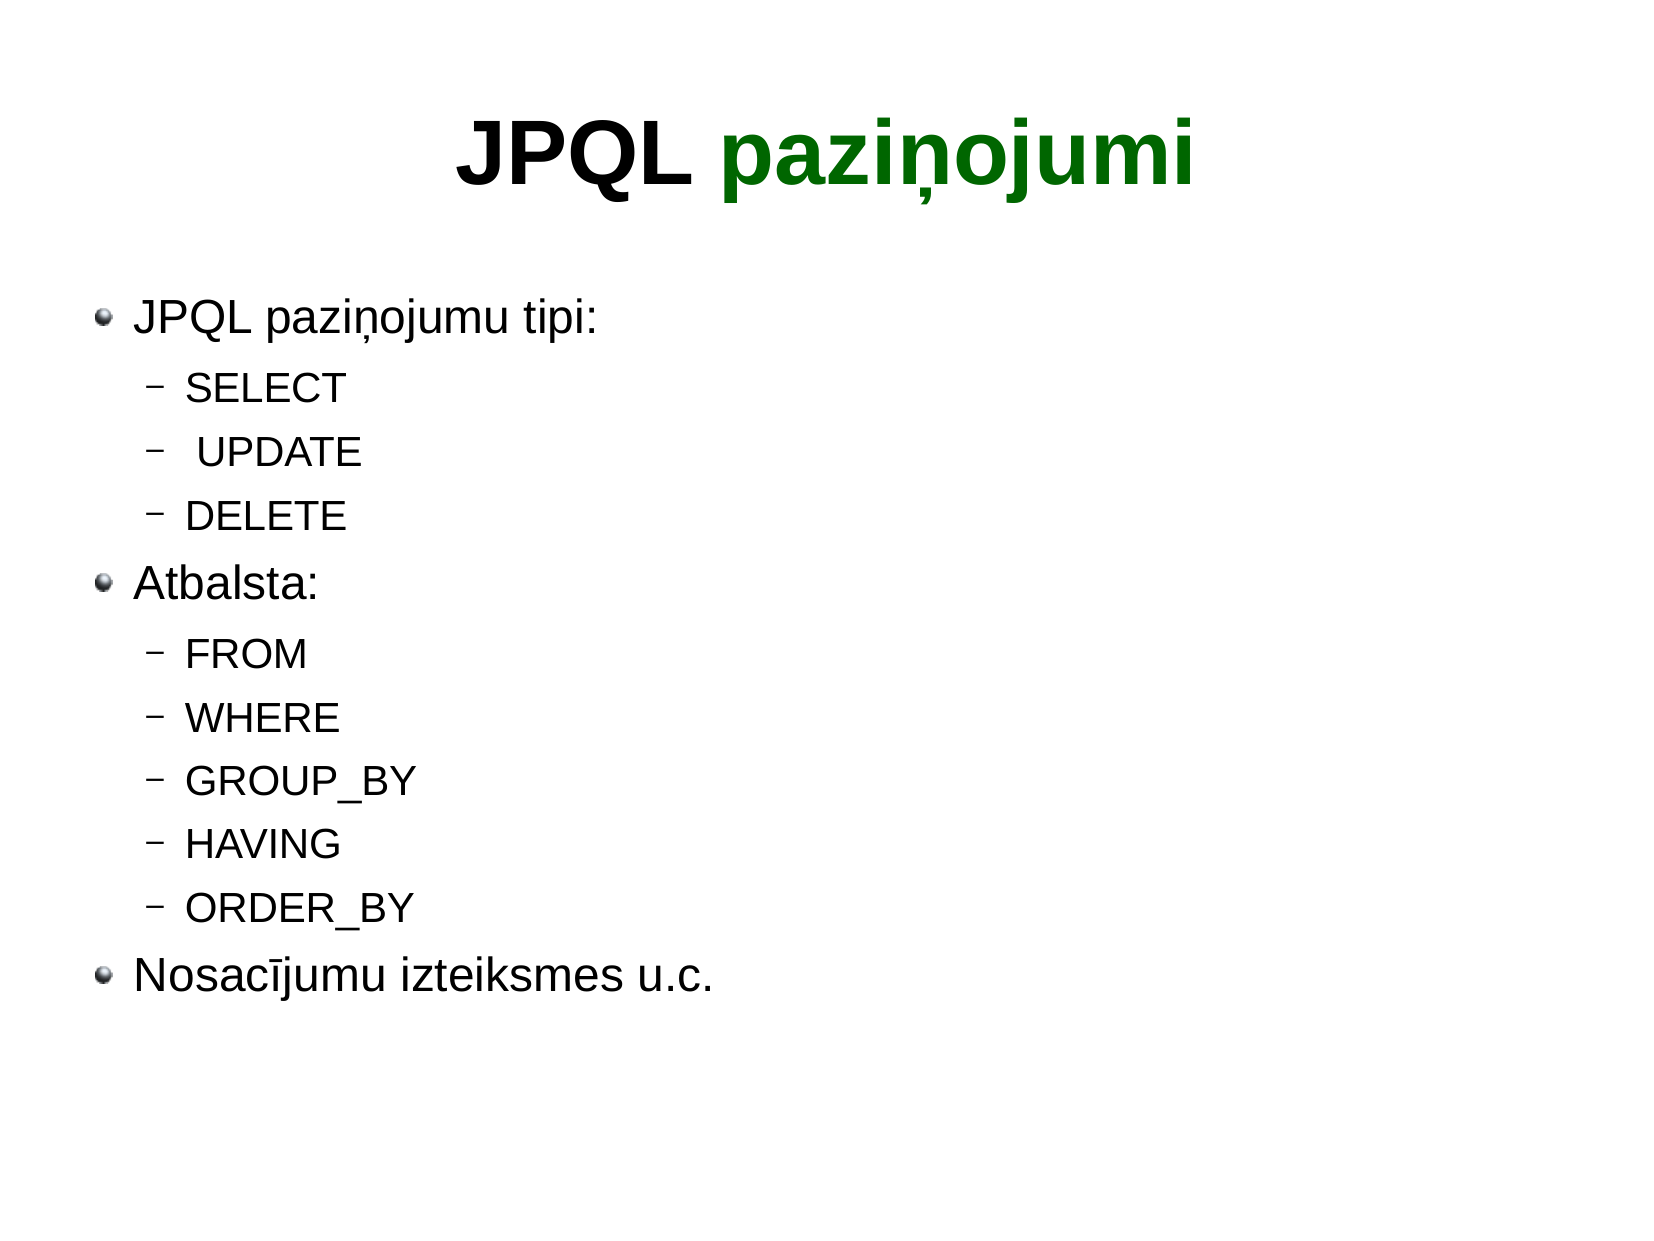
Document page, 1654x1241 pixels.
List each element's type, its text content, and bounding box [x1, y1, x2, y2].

title JPQL paziņojumi [82, 49, 1571, 257]
list JPQL paziņojumu tipi: SELECT UPDATE DELETE Atbalsta: FROM WHERE GROUP_BY HAVING ORDER_BY Nosacījumu izteiksmes u.c. [82, 290, 1538, 1010]
